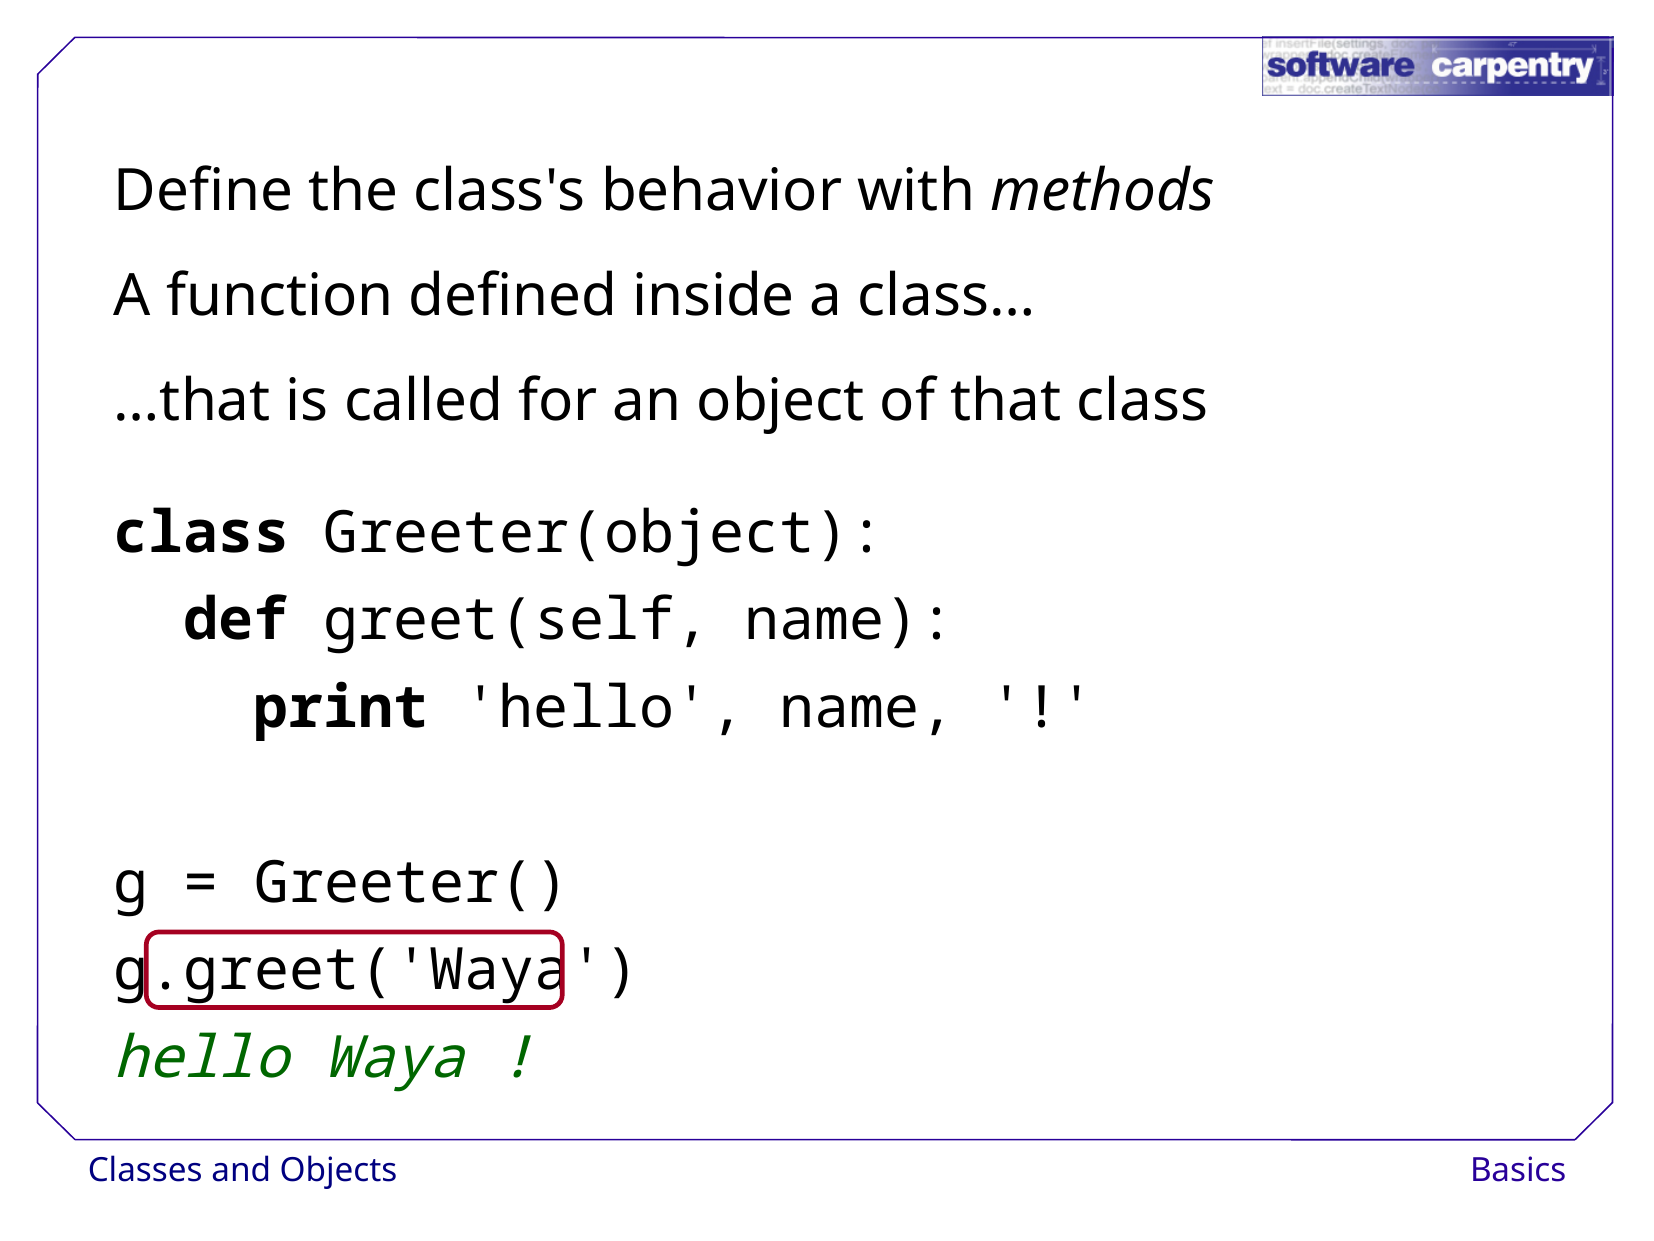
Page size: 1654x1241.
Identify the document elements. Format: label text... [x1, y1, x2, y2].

picture [1262, 36, 1614, 96]
text_box Define the class's behavior with methods A function defined inside a class… …that is called for an object of that class [99, 109, 1517, 440]
text_box class Greeter(object): def greet(self, name): print 'hello', name, '!' g = Greeter() g.greet('Waya') hello Waya ! [99, 468, 1517, 1097]
